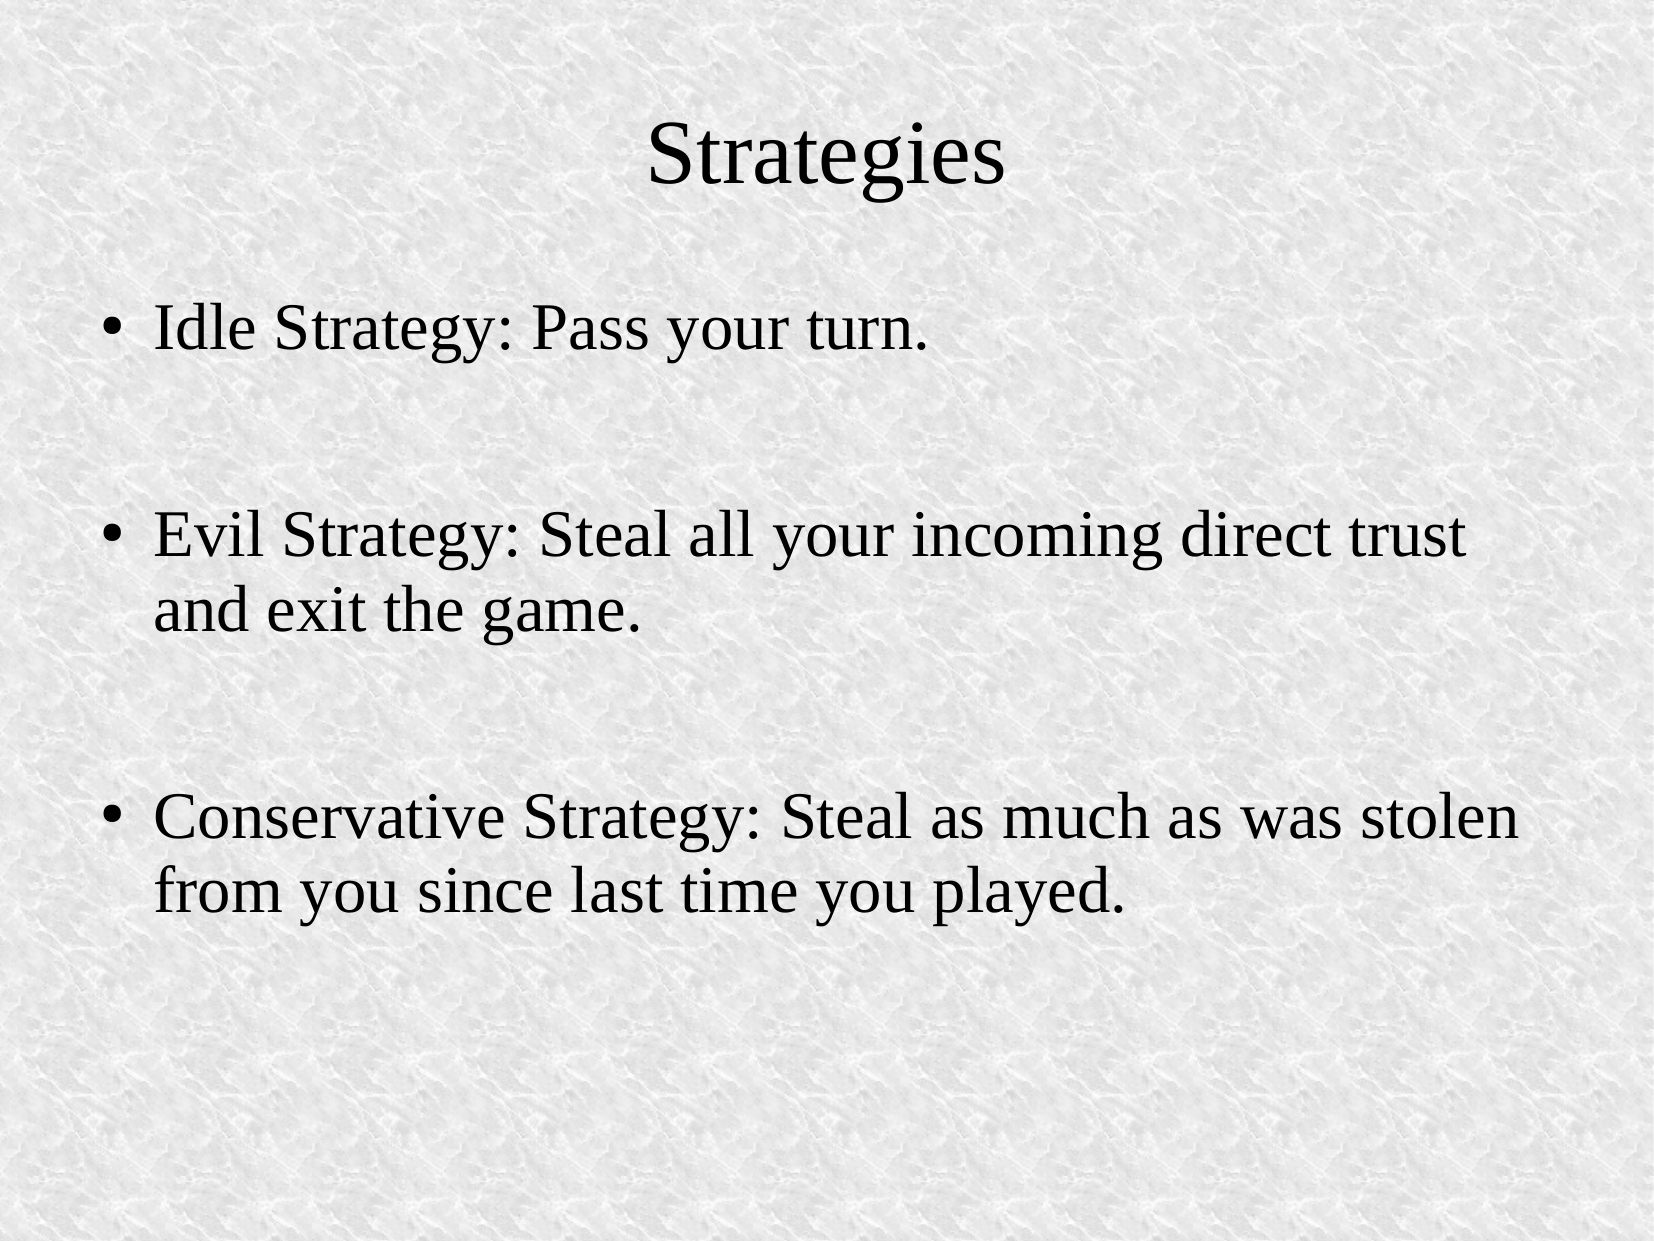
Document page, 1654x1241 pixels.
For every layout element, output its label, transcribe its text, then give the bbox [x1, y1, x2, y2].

title Strategies [82, 49, 1571, 257]
list Idle Strategy: Pass your turn. Evil Strategy: Steal all your incoming direct trust and exit the game. Conservative Strategy: Steal as much as was stolen from you since last time you played. [82, 290, 1571, 1010]
picture [0, 0, 1654, 1241]
